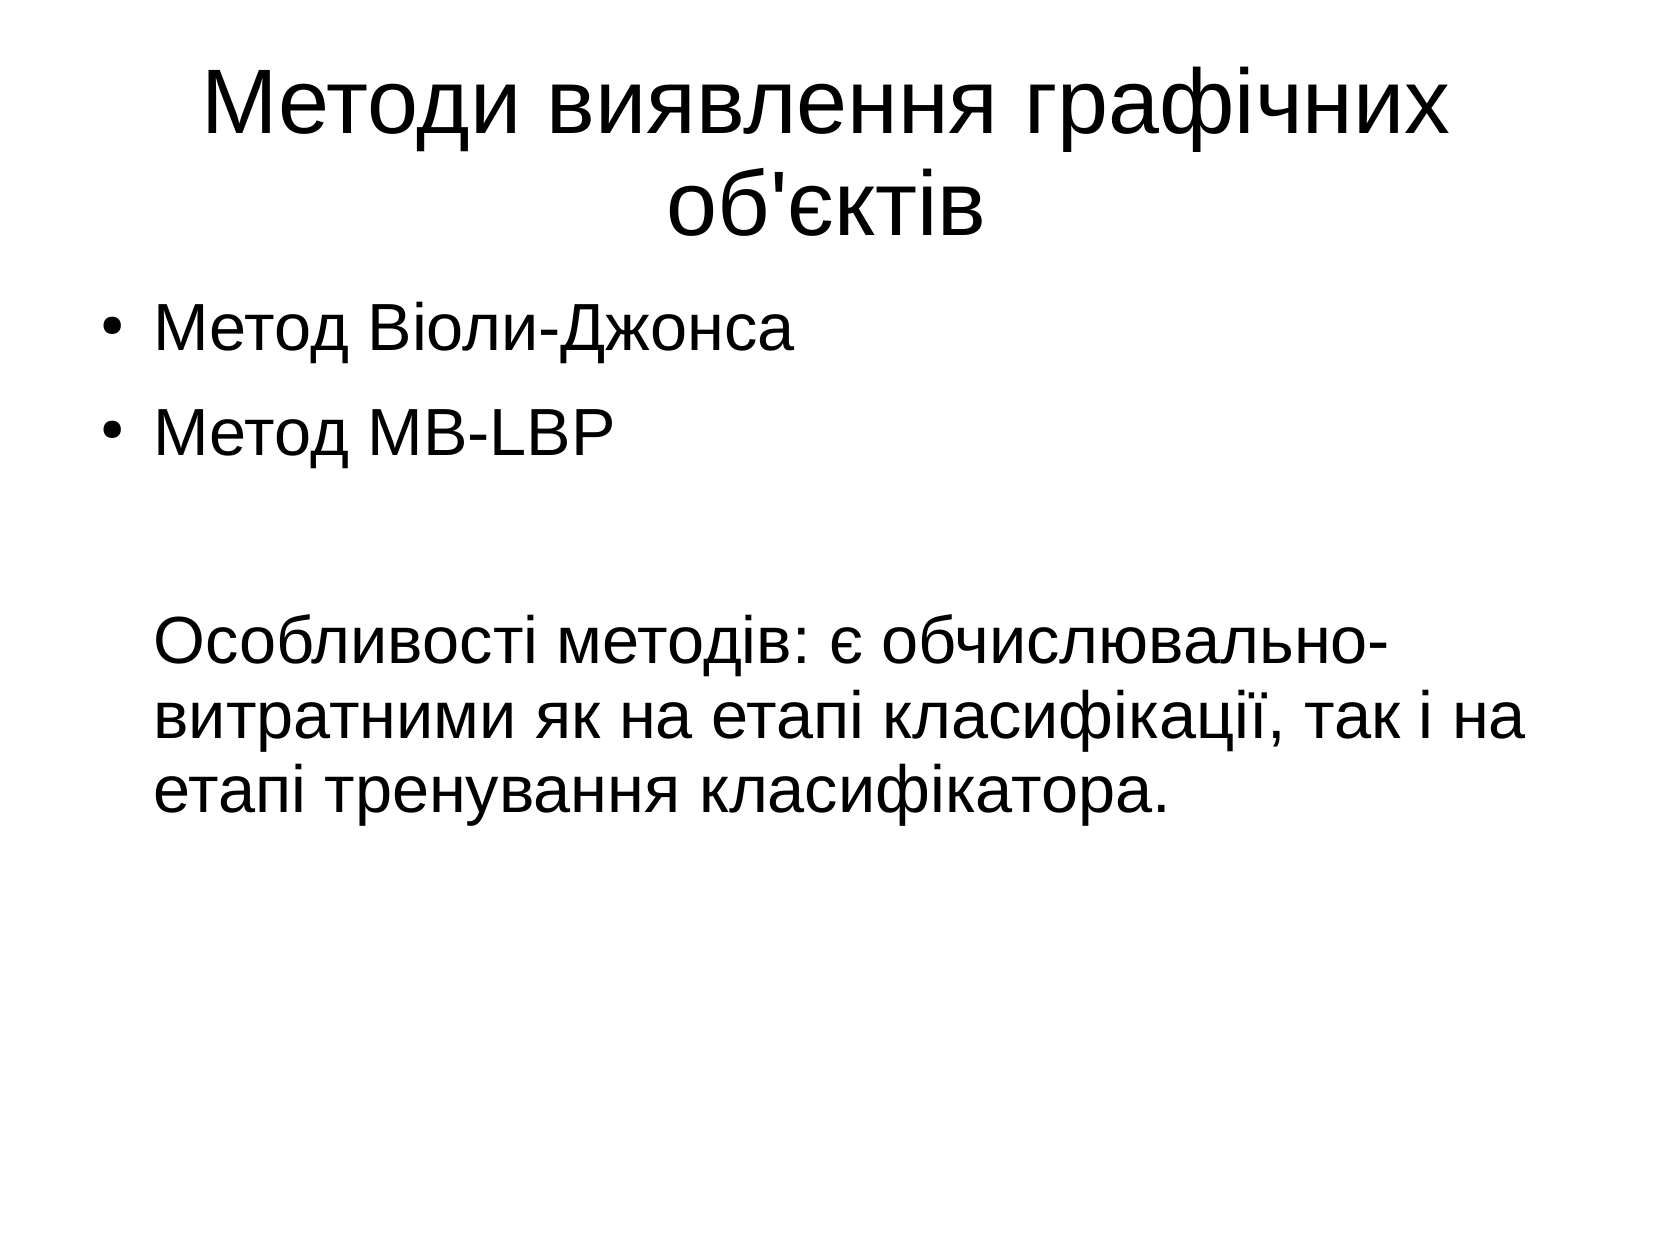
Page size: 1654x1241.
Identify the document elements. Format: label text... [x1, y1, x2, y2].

list Метод Віоли-Джонса Метод MB-LBP Особливості методів: є обчислювально-витратними як на етапі класифікації, так і на етапі тренування класифікатора. [82, 290, 1538, 1010]
title Методи виявлення графічних об'єктів [82, 49, 1571, 257]
